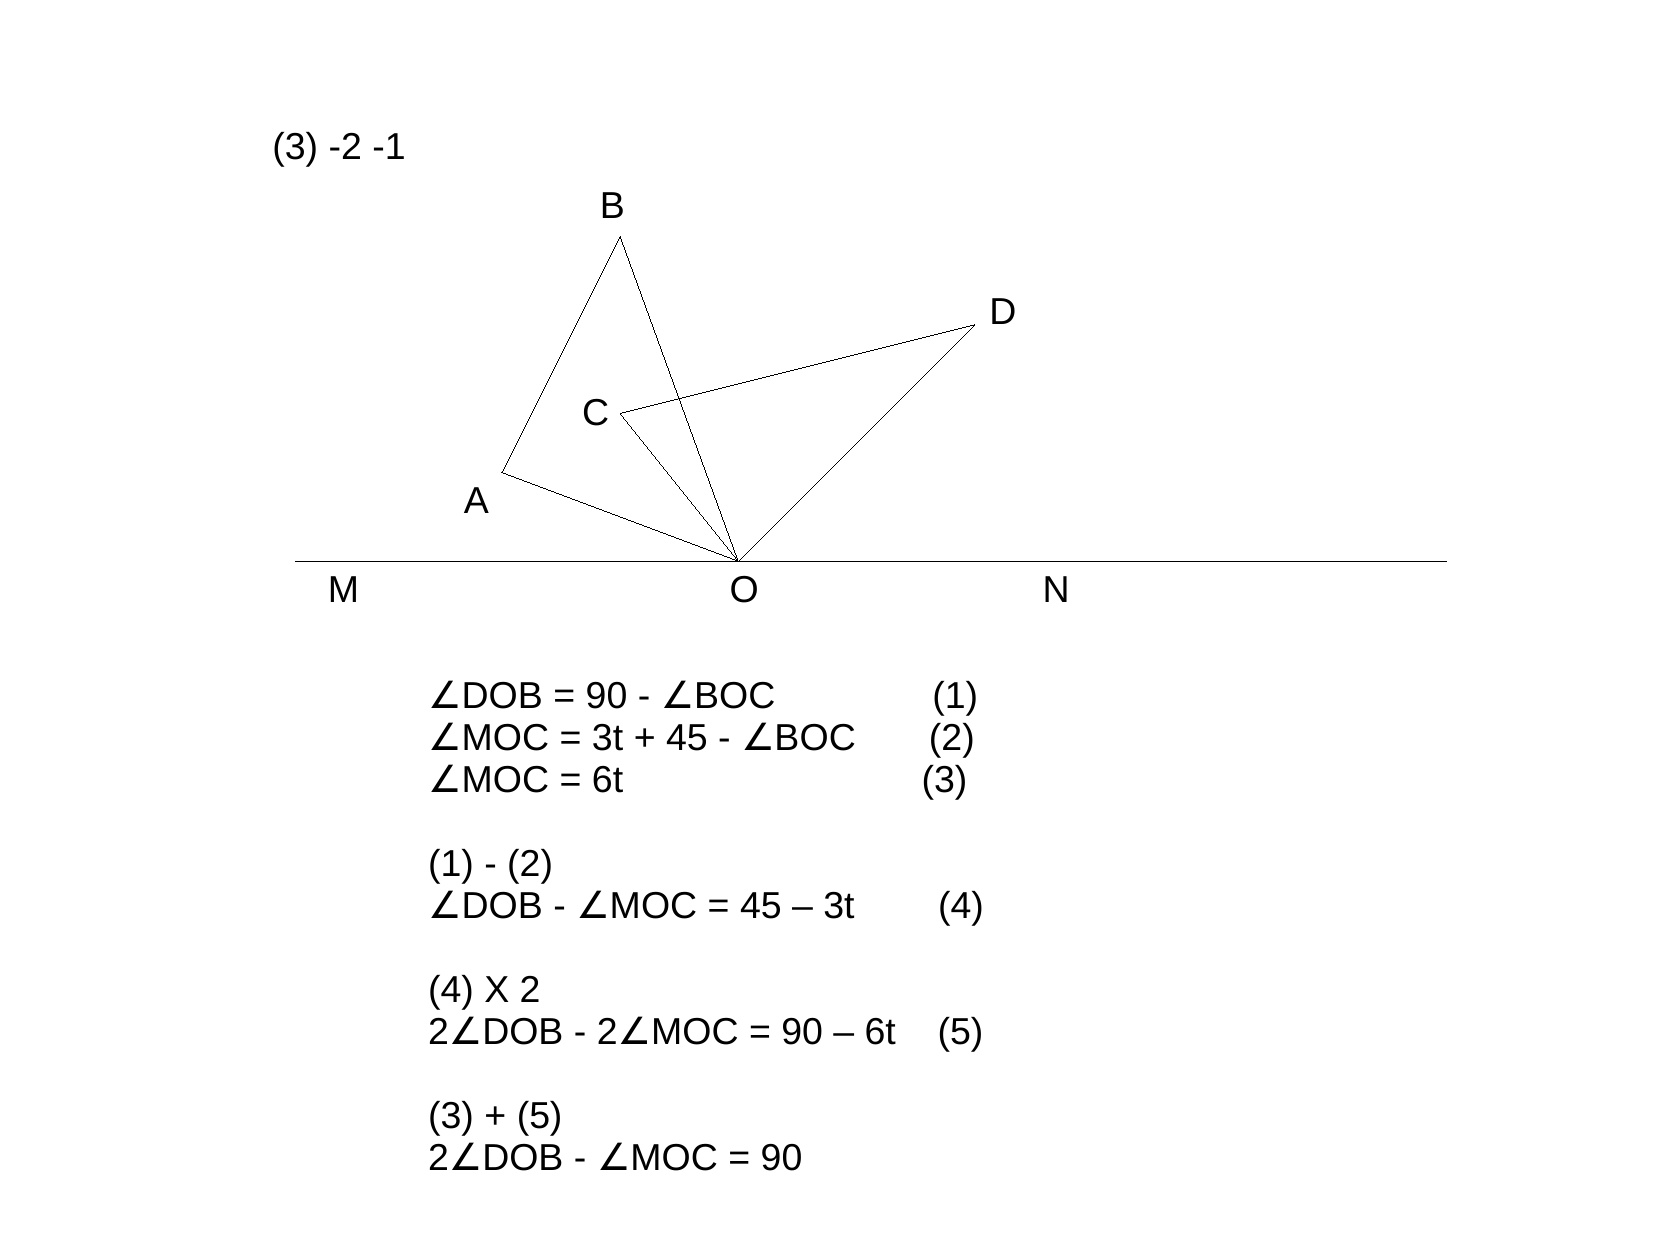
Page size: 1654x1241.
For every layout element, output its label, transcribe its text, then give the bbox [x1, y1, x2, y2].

text_box D [974, 283, 1032, 341]
text_box B [585, 177, 640, 235]
text_box C [567, 384, 624, 442]
text_box A [448, 472, 504, 530]
text_box ∠DOB = 90 - ∠BOC (1) ∠MOC = 3t + 45 - ∠BOC (2) ∠MOC = 6t (3) (1) - (2) ∠DOB - ∠MOC = 45 – 3t (4) (4) X 2 2∠DOB - 2∠MOC = 90 – 6t (5) (3) + (5) 2∠DOB - ∠MOC = 90 [413, 666, 988, 1187]
text_box (3) -2 -1 [257, 117, 421, 175]
text_box M [313, 561, 374, 618]
text_box N [1027, 561, 1085, 619]
text_box O [714, 561, 774, 619]
